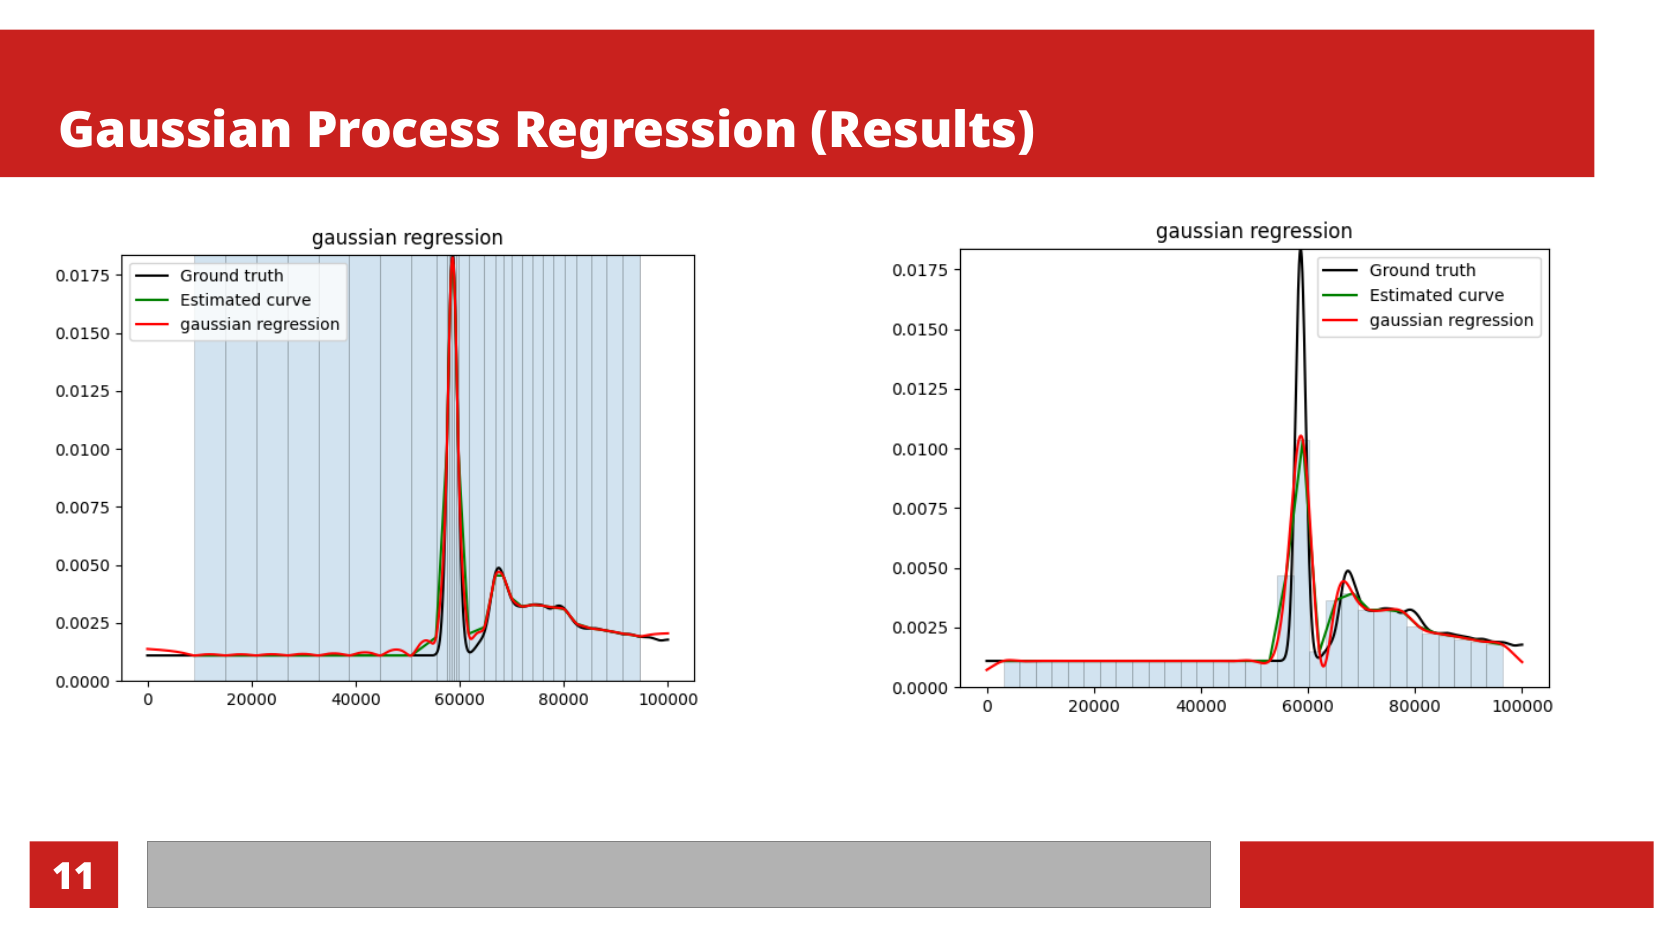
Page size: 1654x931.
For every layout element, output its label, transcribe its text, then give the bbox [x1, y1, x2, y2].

picture [865, 180, 1625, 750]
picture [29, 188, 768, 742]
title Gaussian Process Regression (Results) [59, 44, 1595, 163]
